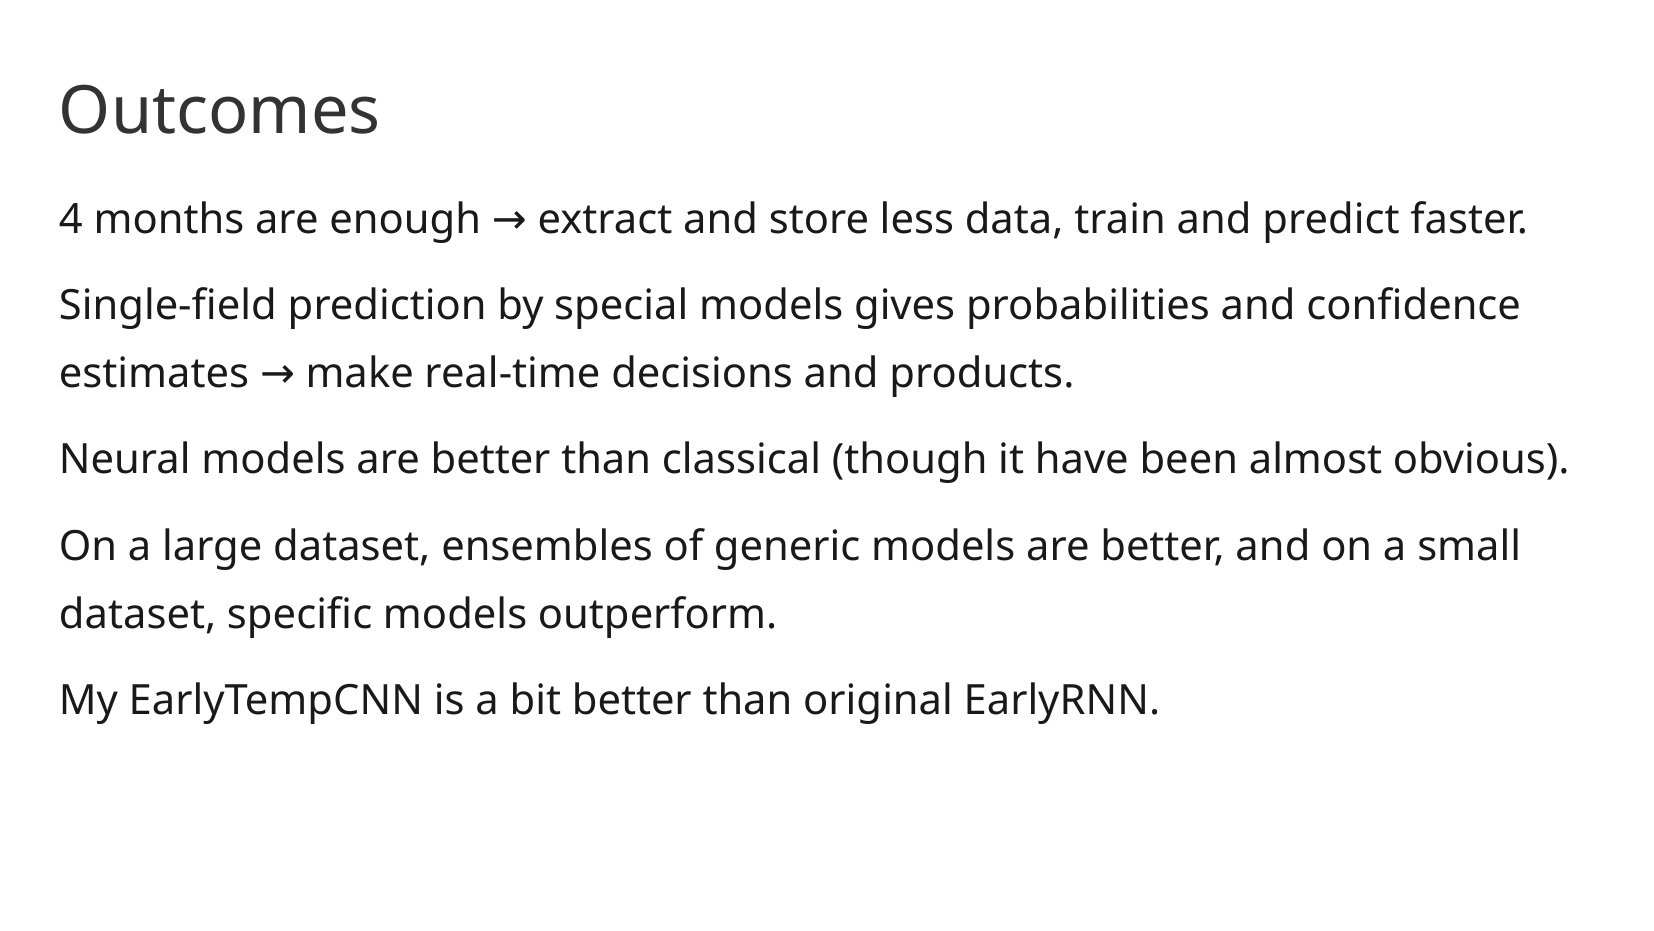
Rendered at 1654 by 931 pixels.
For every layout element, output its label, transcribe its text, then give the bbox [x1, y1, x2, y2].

list 4 months are enough → extract and store less data, train and predict faster. Single-field prediction by special models gives probabilities and confidence estimates → make real-time decisions and products. Neural models are better than classical (though it have been almost obvious). On a large dataset, ensembles of generic models are better, and on a small dataset, specific models outperform. My EarlyTempCNN is a bit better than original EarlyRNN. [59, 177, 1595, 886]
title Outcomes [59, 53, 1595, 154]
